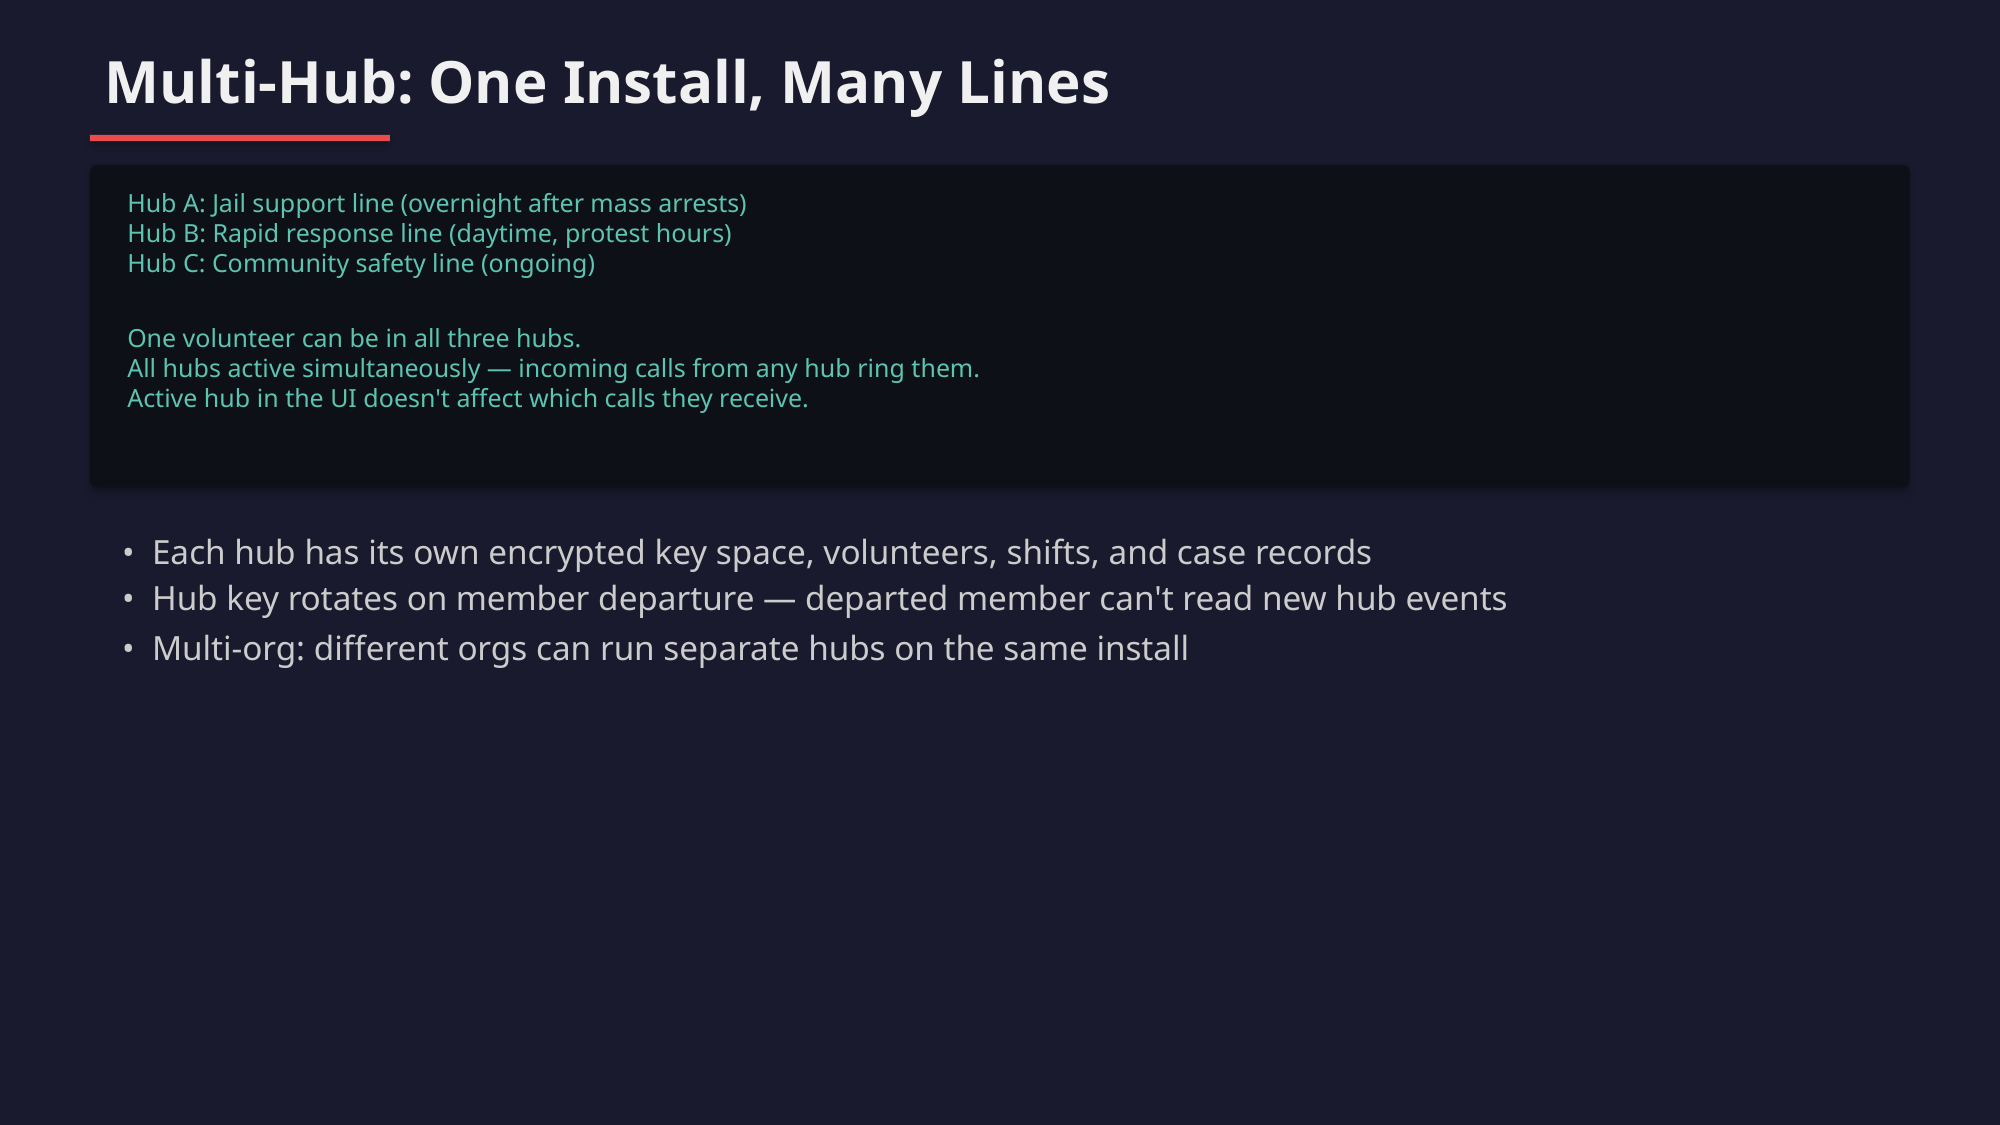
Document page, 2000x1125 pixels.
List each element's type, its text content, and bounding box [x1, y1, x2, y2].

text_box • Each hub has its own encrypted key space, volunteers, shifts, and case records • Hub key rotates on member departure — departed member can't read new hub events • Multi-org: different orgs can run separate hubs on the same install [89, 523, 1910, 675]
text_box Multi-Hub: One Install, Many Lines [89, 37, 1910, 123]
text_box [89, 164, 1910, 488]
text_box Hub A: Jail support line (overnight after mass arrests) Hub B: Rapid response line (daytime, protest hours) Hub C: Community safety line (ongoing) One volunteer can be in all three hubs. All hubs active simultaneously — incoming calls from any hub ring them. Active hub in the UI doesn't affect which calls they receive. [112, 179, 1888, 420]
text_box [89, 134, 390, 142]
